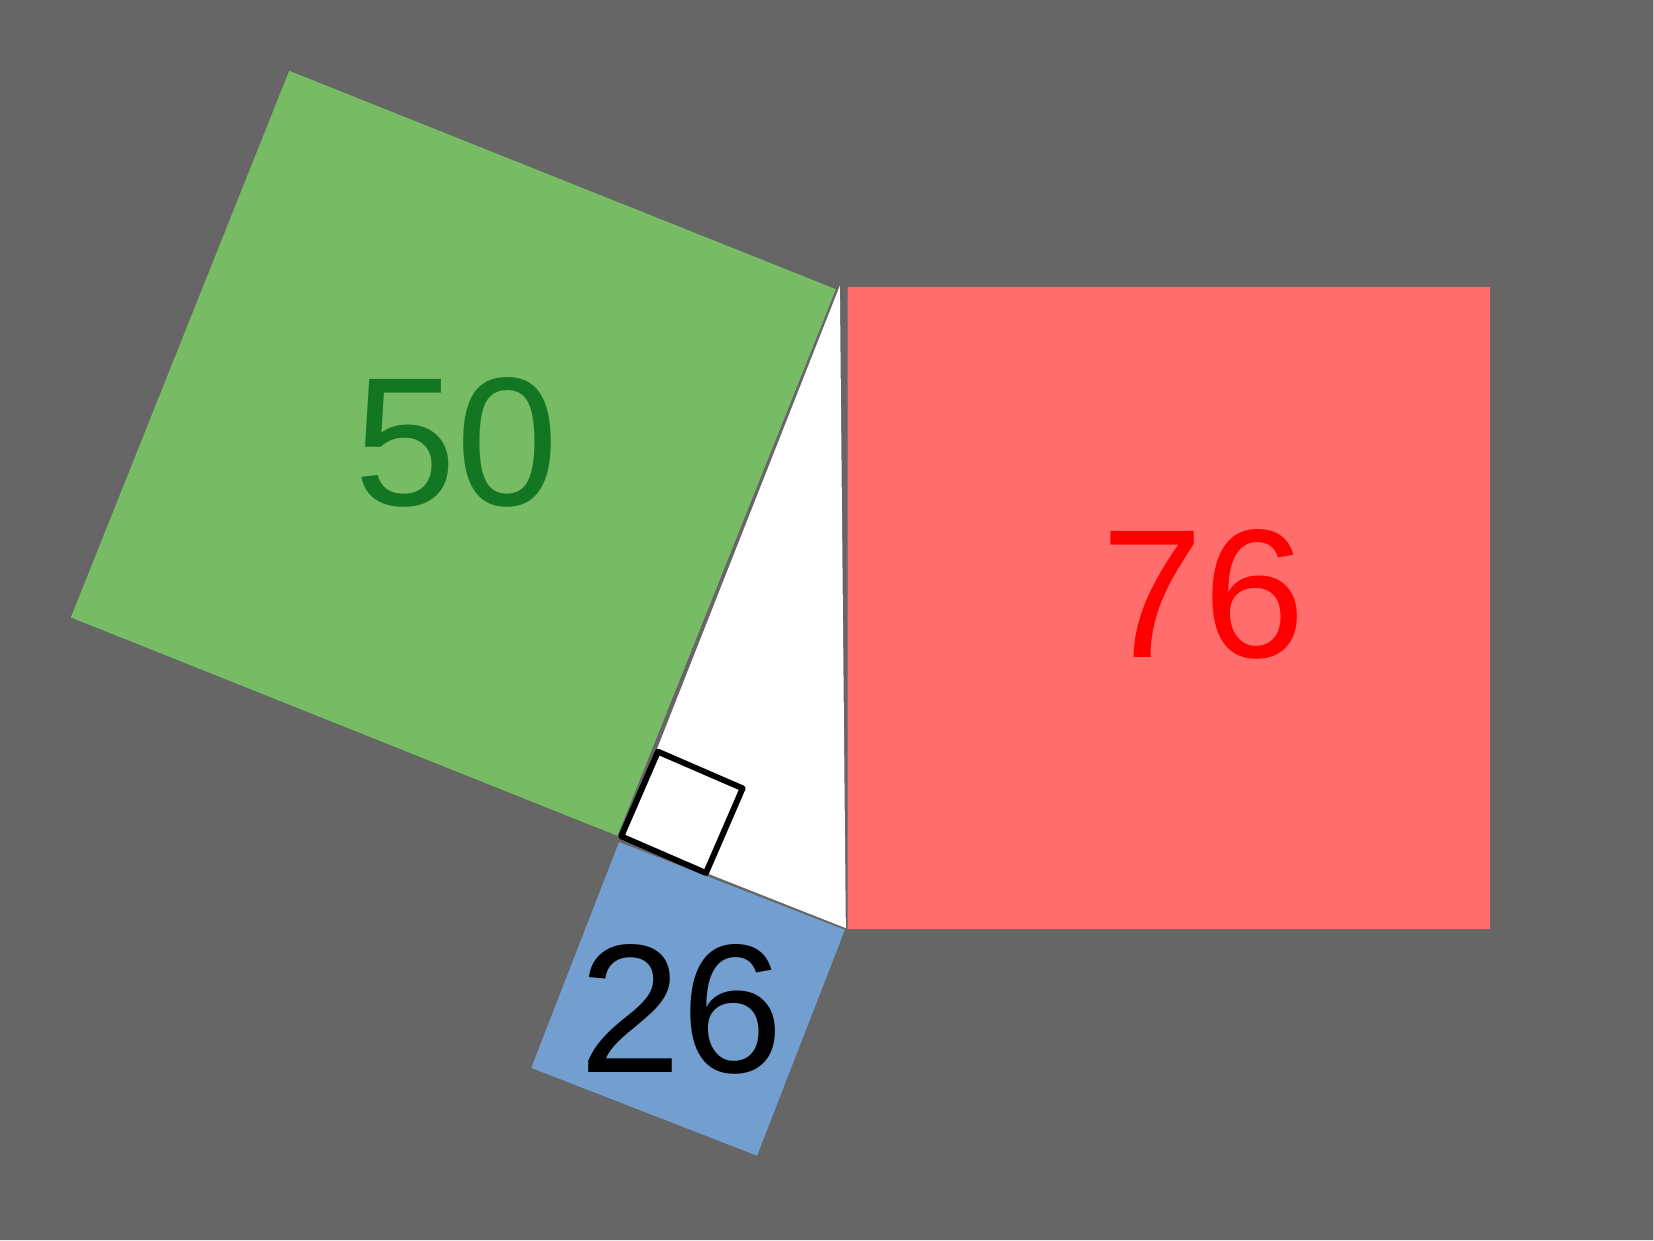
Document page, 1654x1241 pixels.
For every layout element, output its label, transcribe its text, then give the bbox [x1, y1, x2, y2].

text_box 26 [564, 899, 827, 1205]
text_box 76 [1086, 484, 1350, 790]
text_box [0, 0, 1654, 1241]
text_box 50 [339, 332, 603, 638]
